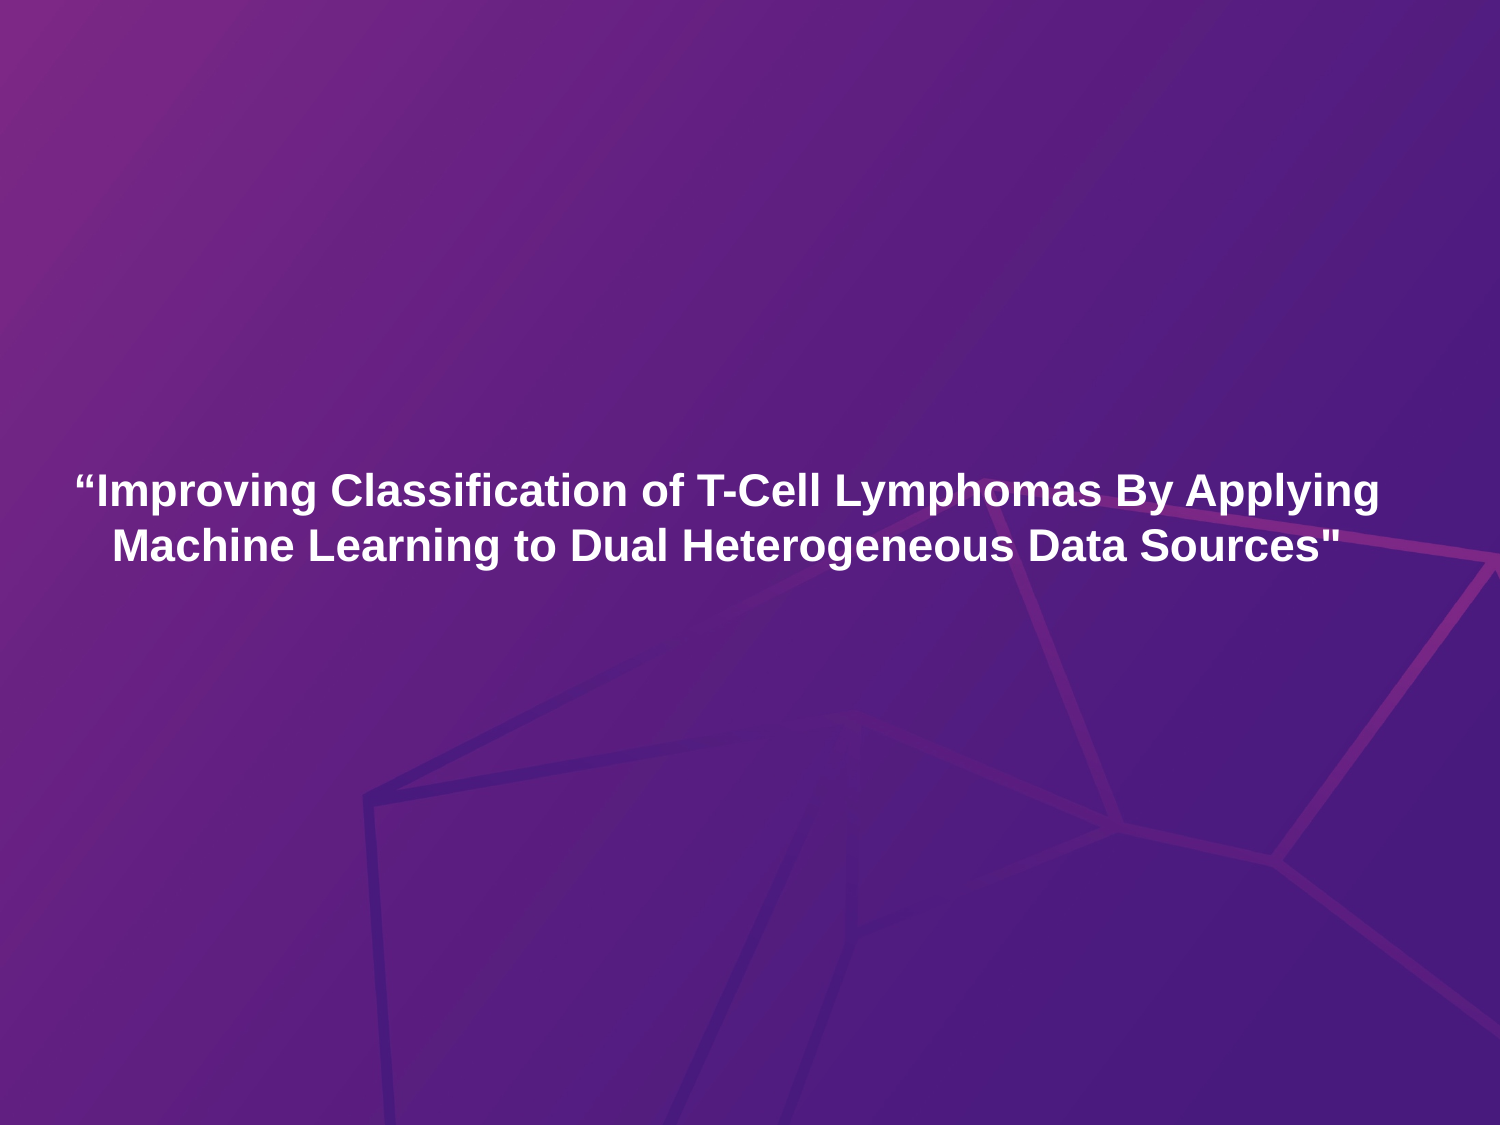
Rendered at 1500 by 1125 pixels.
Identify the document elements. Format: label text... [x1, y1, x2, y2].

title “Improving Classification of T-Cell Lymphomas By Applying Machine Learning to Dual Heterogeneous Data Sources" [35, 452, 1420, 579]
picture [0, 0, 1500, 1125]
